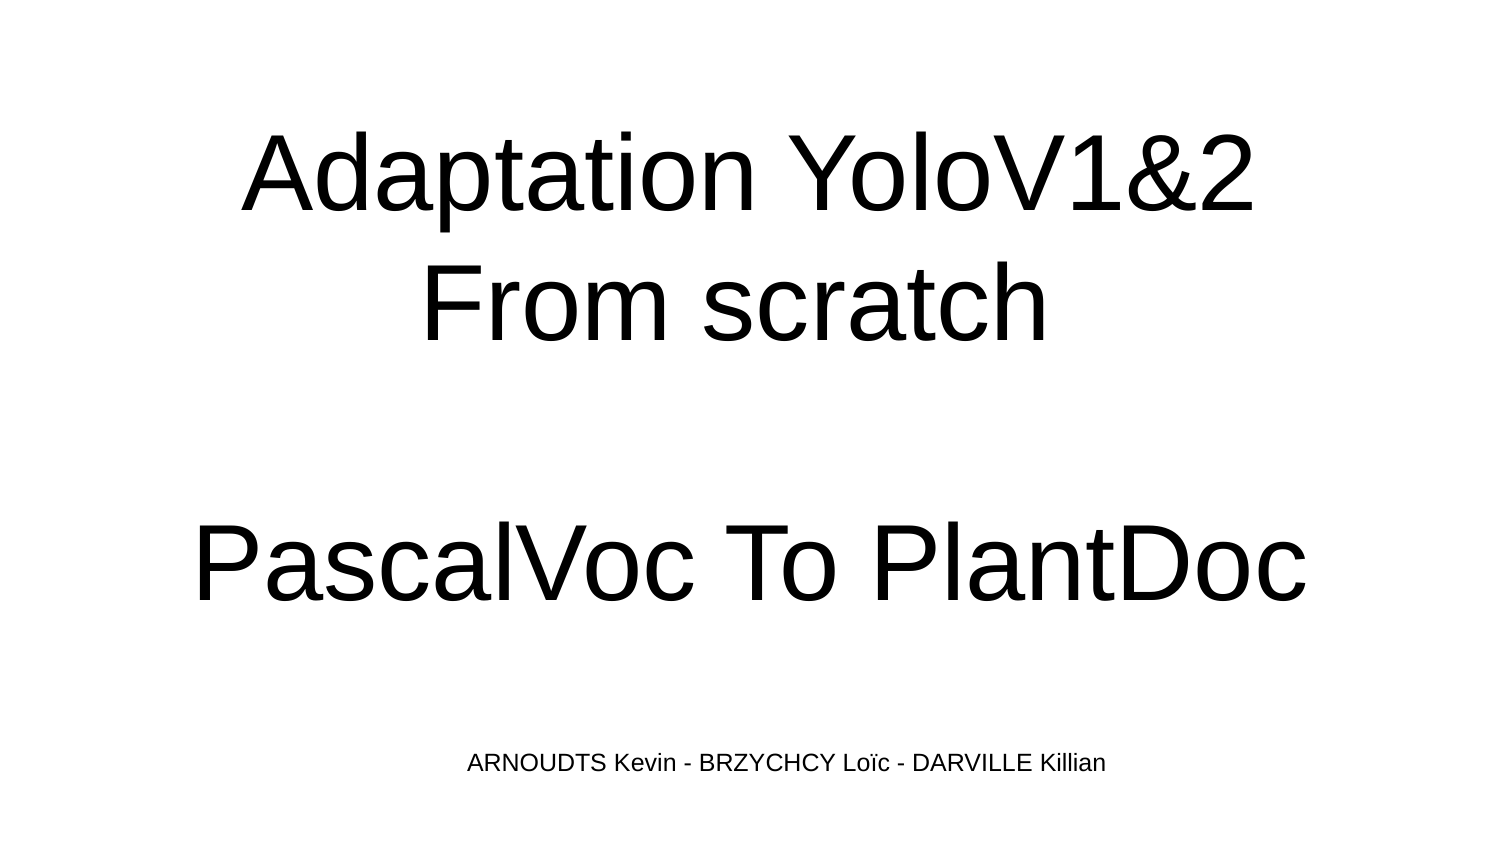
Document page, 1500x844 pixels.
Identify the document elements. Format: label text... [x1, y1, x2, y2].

title Adaptation YoloV1&2 From scratch PascalVoc To PlantDoc [51, 49, 1449, 637]
text_box ARNOUDTS Kevin - BRZYCHCY Loïc - DARVILLE Killian [289, 727, 1211, 819]
